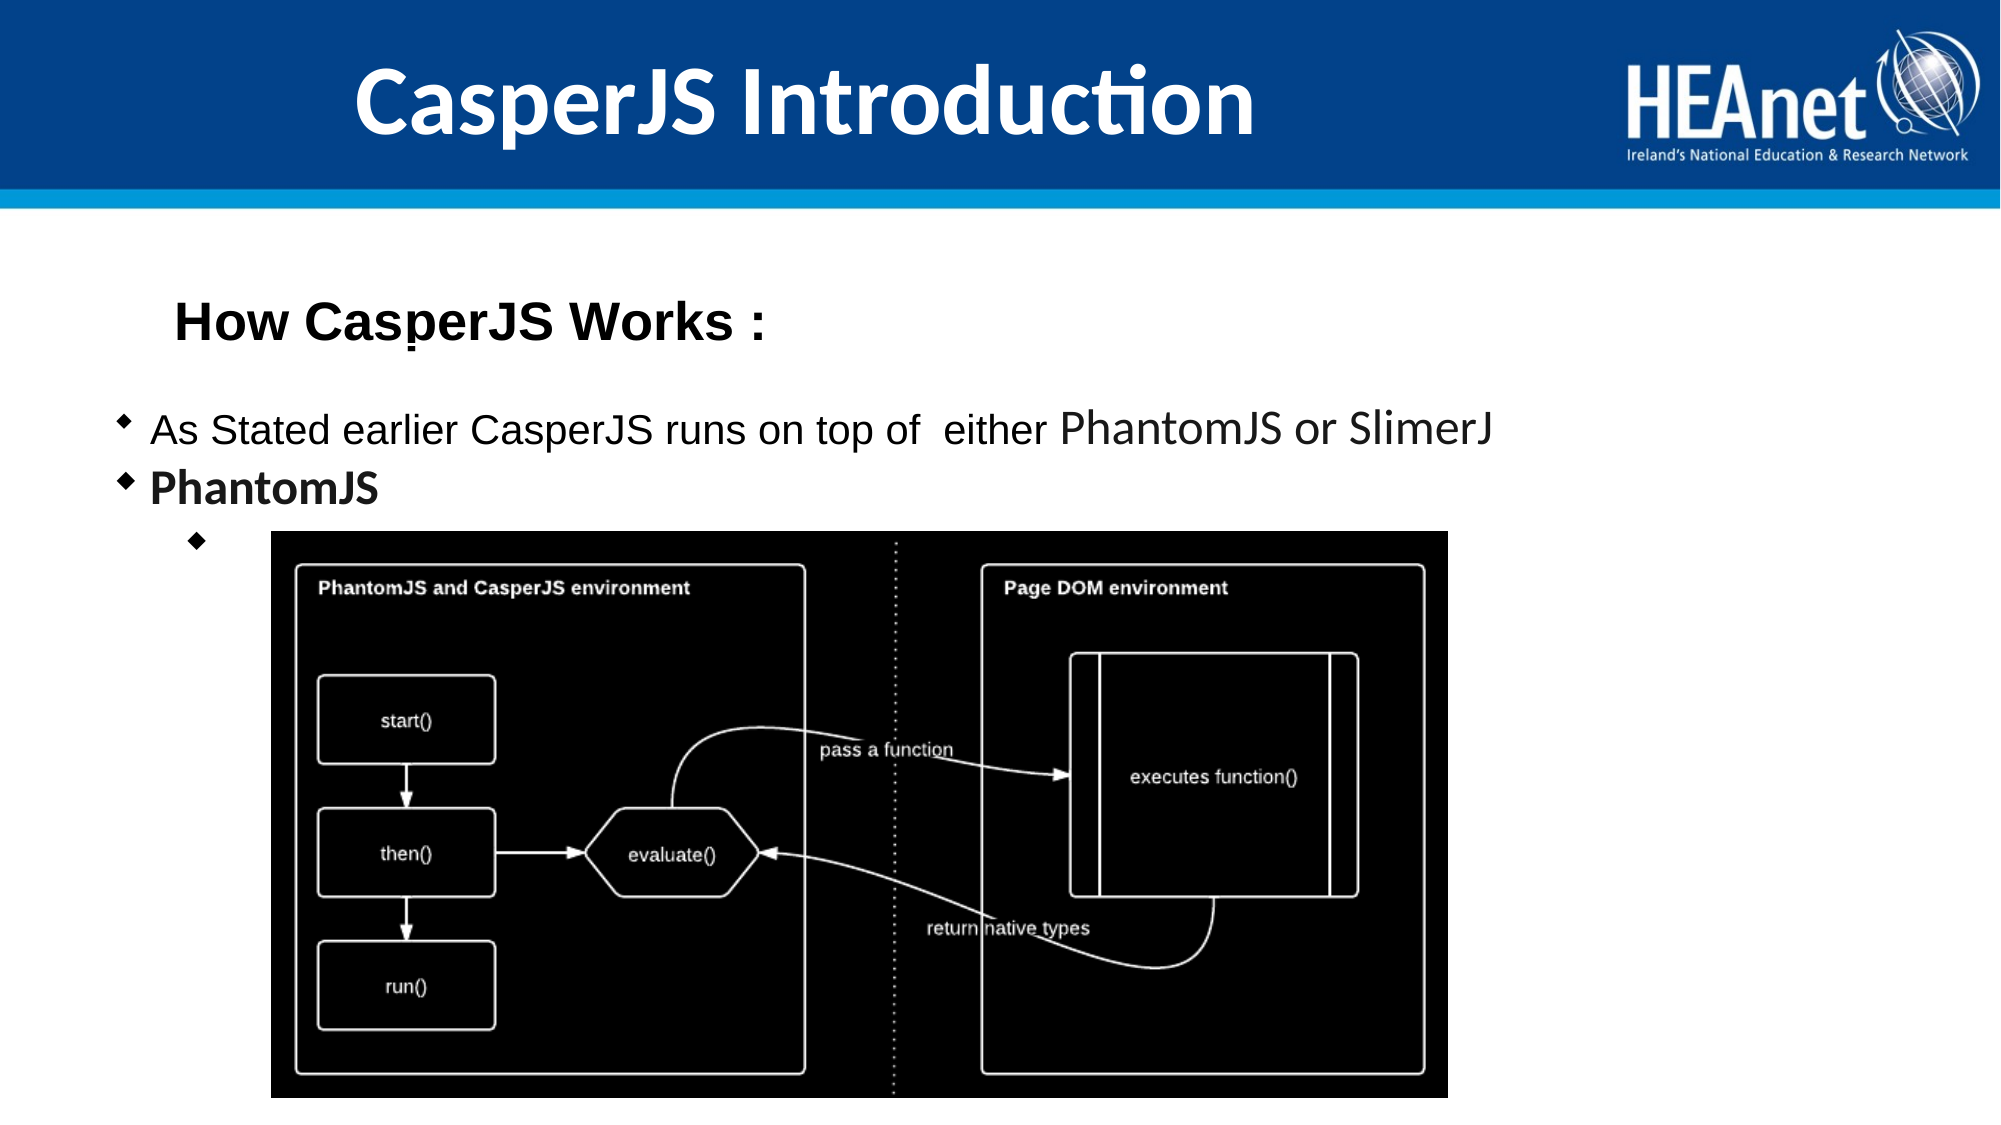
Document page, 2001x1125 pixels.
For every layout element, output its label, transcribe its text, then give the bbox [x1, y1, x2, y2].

text_box CasperJS Introduction [54, 35, 1559, 154]
picture [0, 208, 2001, 1125]
picture [0, 0, 2001, 189]
text_box How CasperJS Works : [160, 278, 784, 355]
text_box As Stated earlier CasperJS runs on top of either PhantomJS or SlimerJ PhantomJS [99, 387, 1900, 1040]
